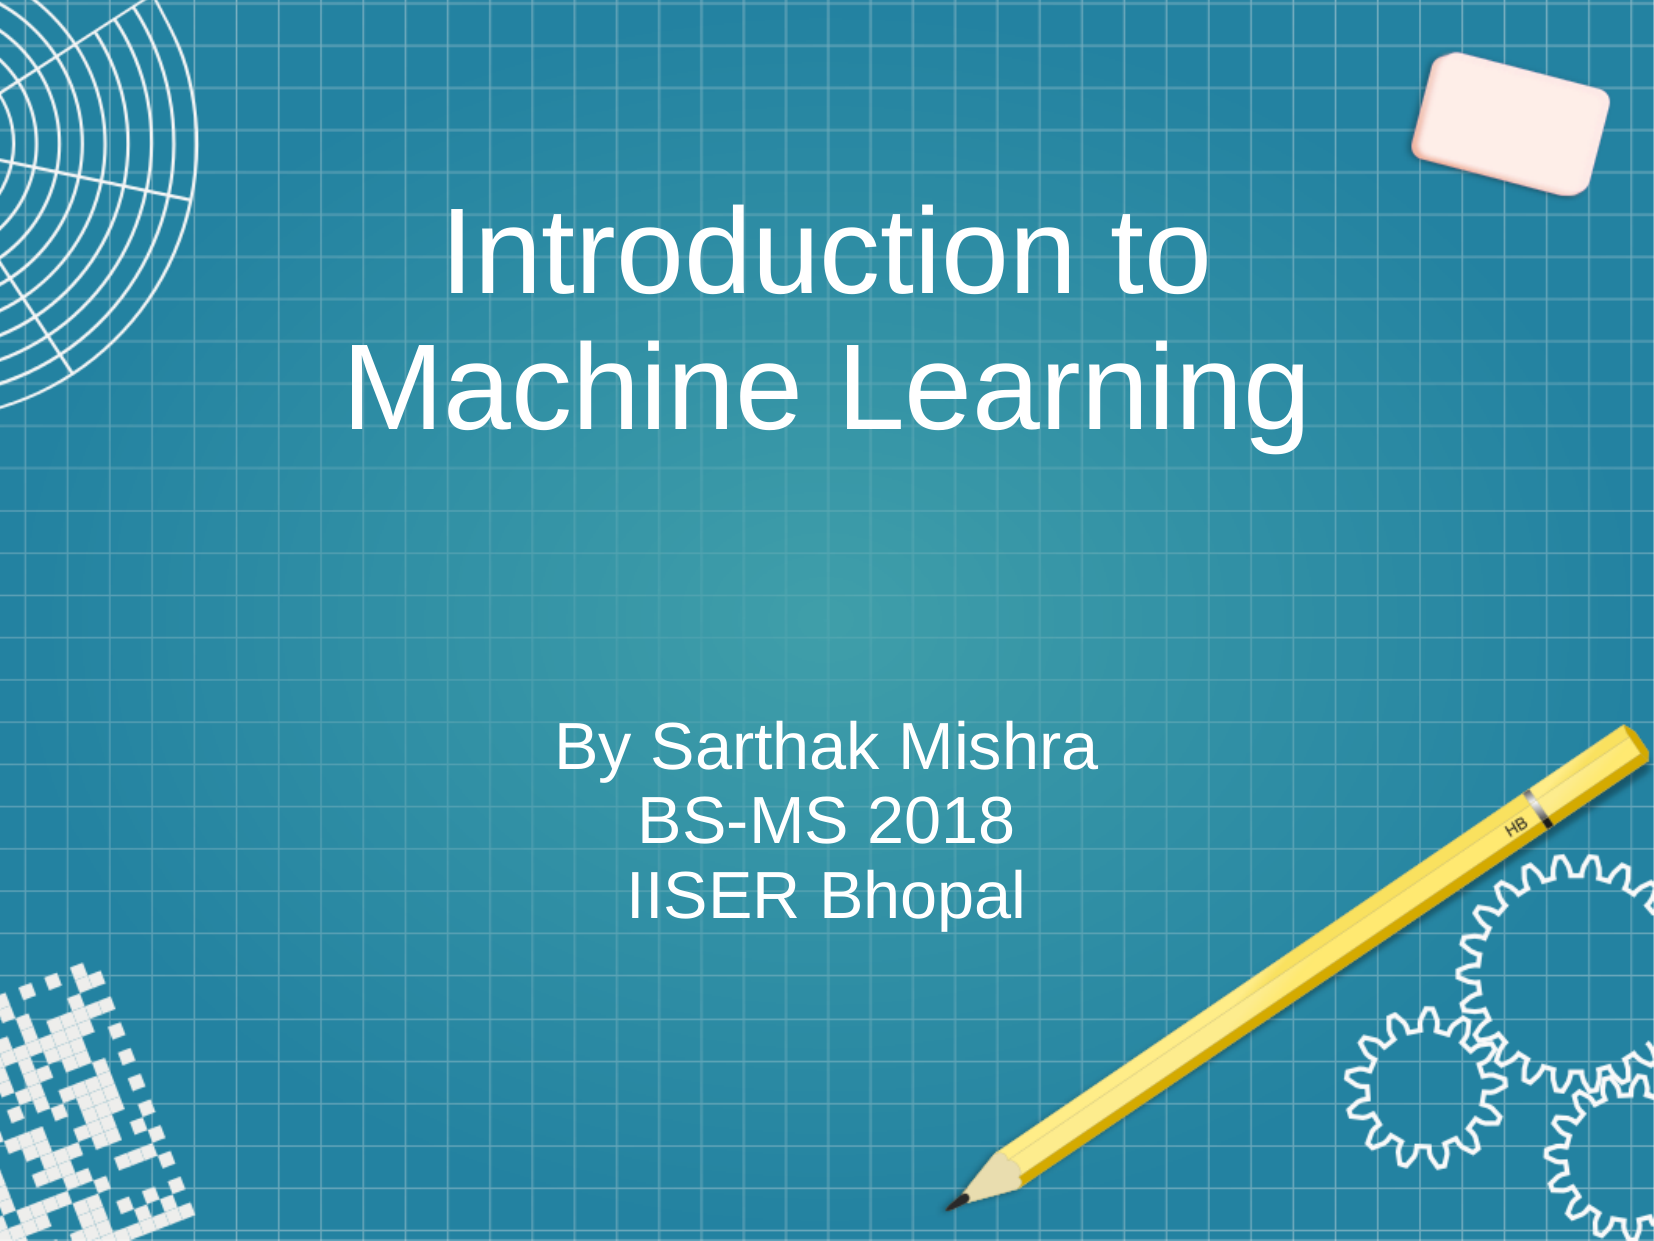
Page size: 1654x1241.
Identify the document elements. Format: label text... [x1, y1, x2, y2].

title Introduction to Machine Learning [82, 177, 1571, 461]
subtitle By Sarthak Mishra BS-MS 2018 IISER Bhopal [82, 519, 1571, 1123]
picture [0, 0, 1654, 1241]
